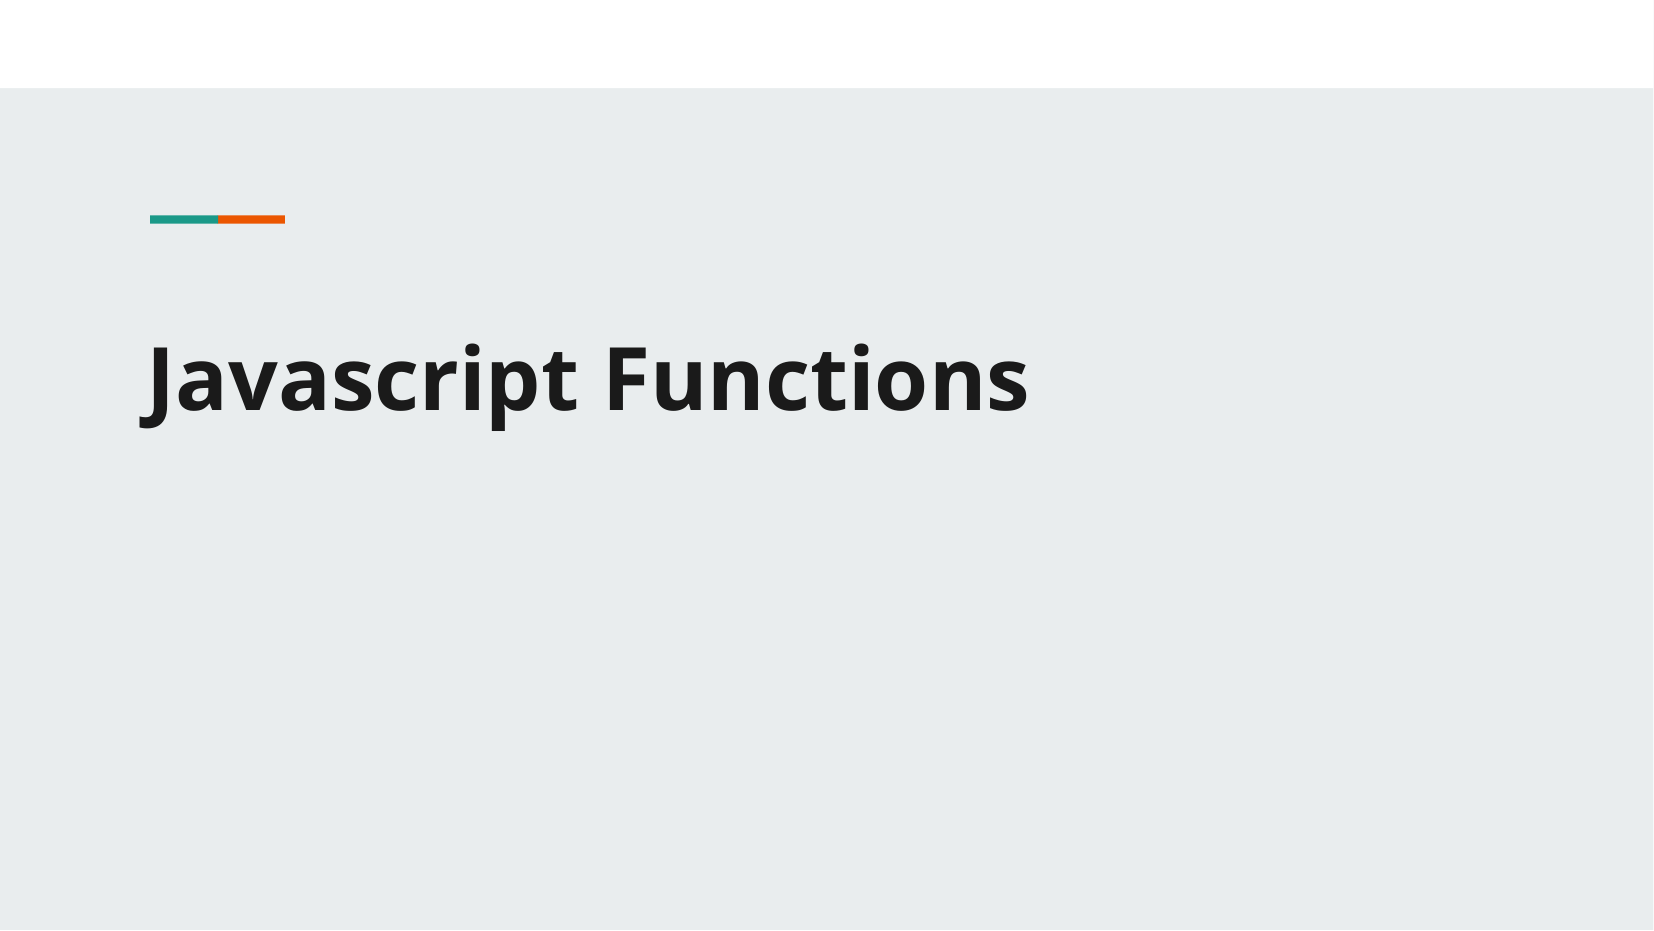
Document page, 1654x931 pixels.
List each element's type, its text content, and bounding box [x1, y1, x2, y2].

title Javascript Functions [131, 308, 1523, 609]
